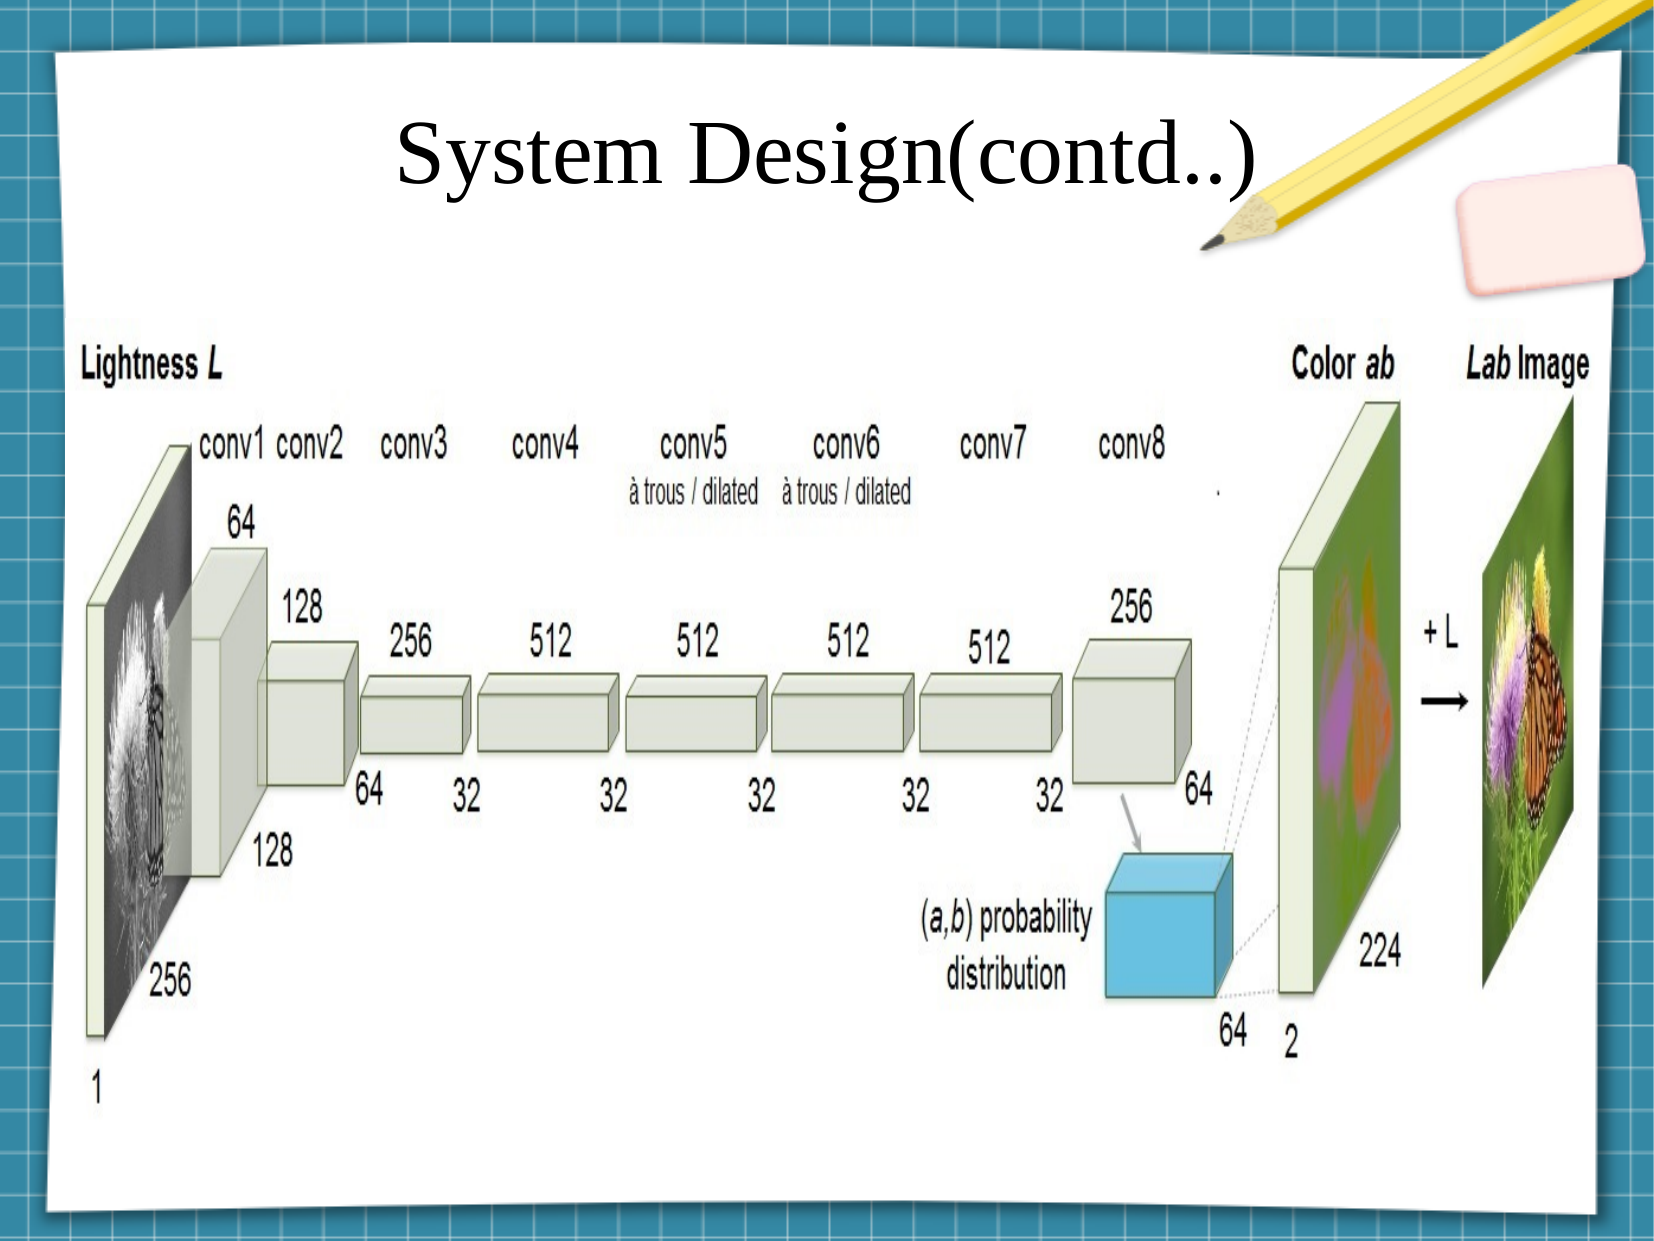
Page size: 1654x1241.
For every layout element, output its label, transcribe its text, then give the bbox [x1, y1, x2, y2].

picture [0, 0, 1654, 1241]
title System Design(contd..) [82, 49, 1571, 257]
